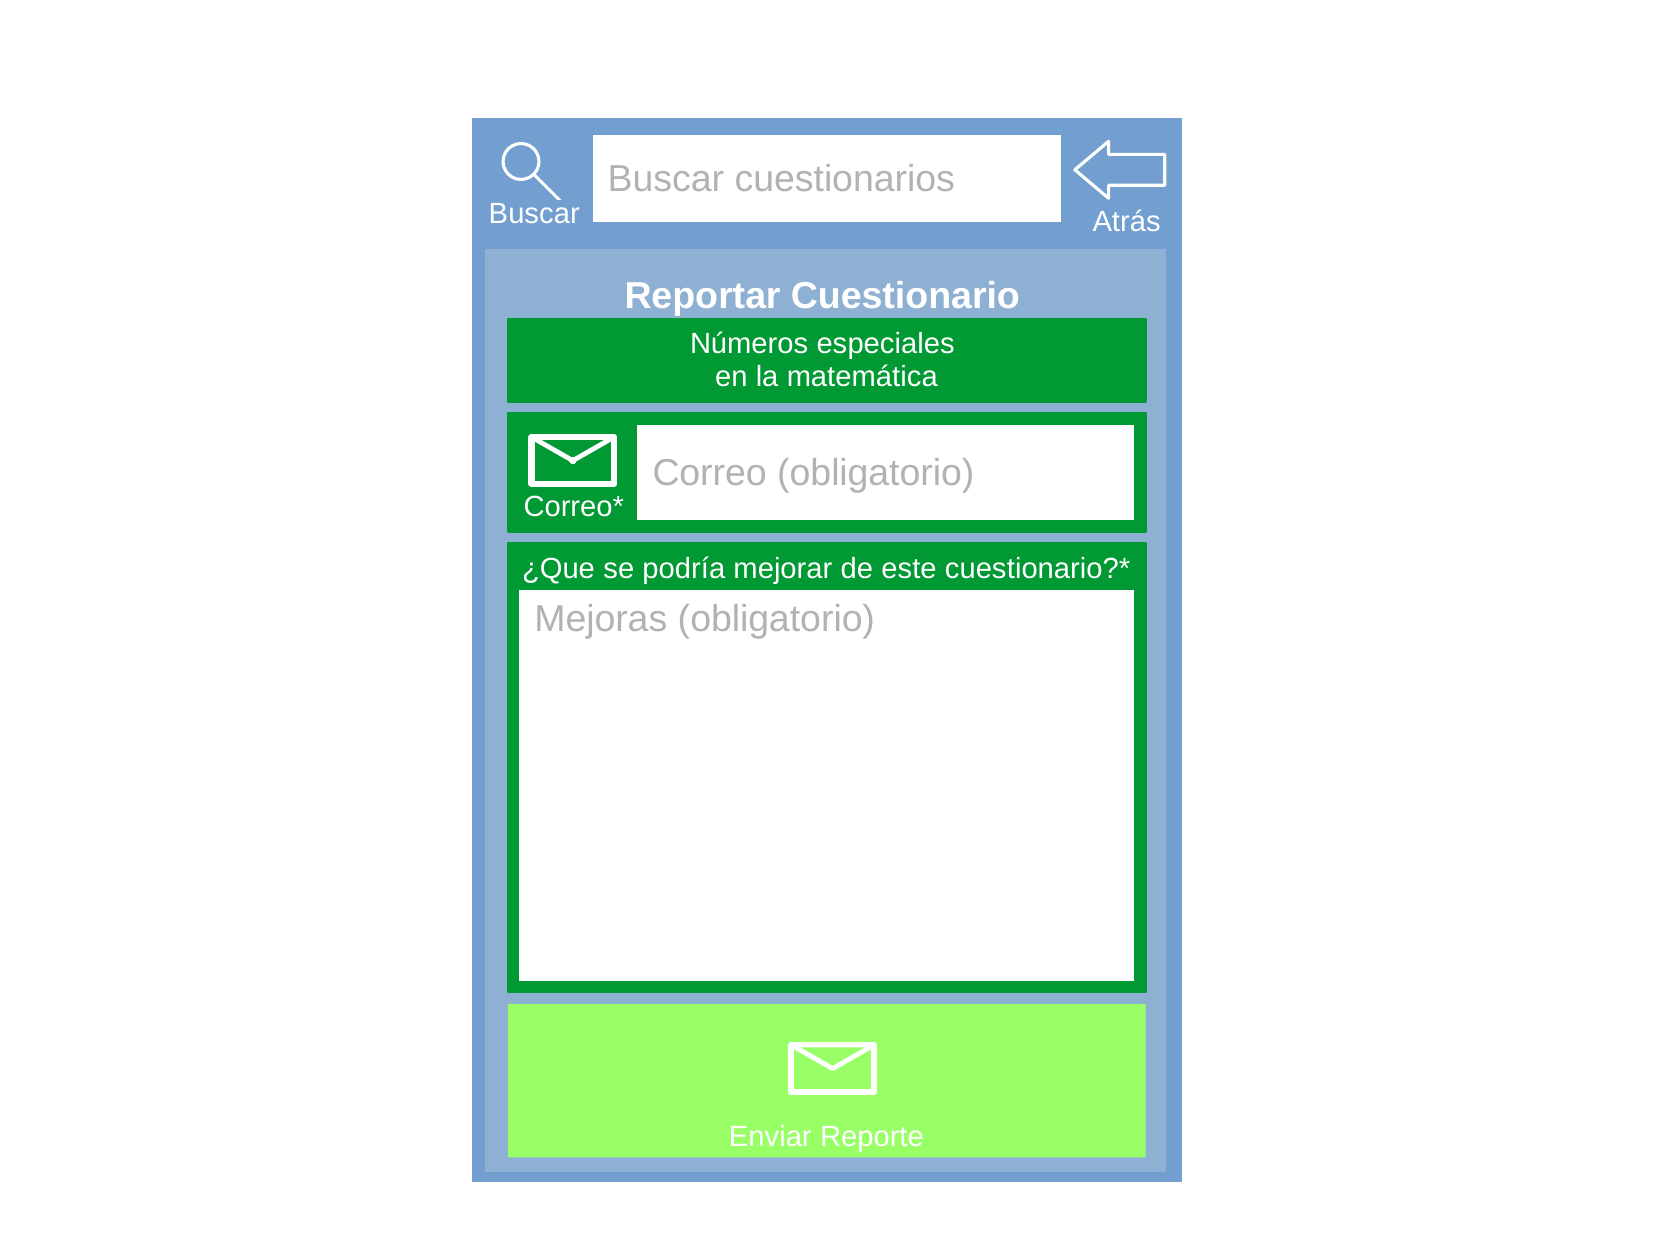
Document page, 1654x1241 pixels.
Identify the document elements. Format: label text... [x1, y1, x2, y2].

text_box Correo* [507, 413, 1146, 532]
text_box Atrás [1074, 209, 1179, 233]
text_box Enviar Reporte [738, 1116, 915, 1157]
text_box Números especiales en la matemática [507, 318, 1146, 402]
text_box Mejoras (obligatorio) [519, 590, 1134, 981]
text_box [472, 118, 1182, 1182]
text_box Buscar cuestionarios [590, 132, 1063, 225]
text_box Buscar [485, 201, 584, 225]
text_box Correo (obligatorio) [637, 425, 1134, 520]
text_box ¿Que se podría mejorar de este cuestionario?* [507, 543, 1146, 993]
text_box Reportar Cuestionario [499, 259, 1146, 331]
